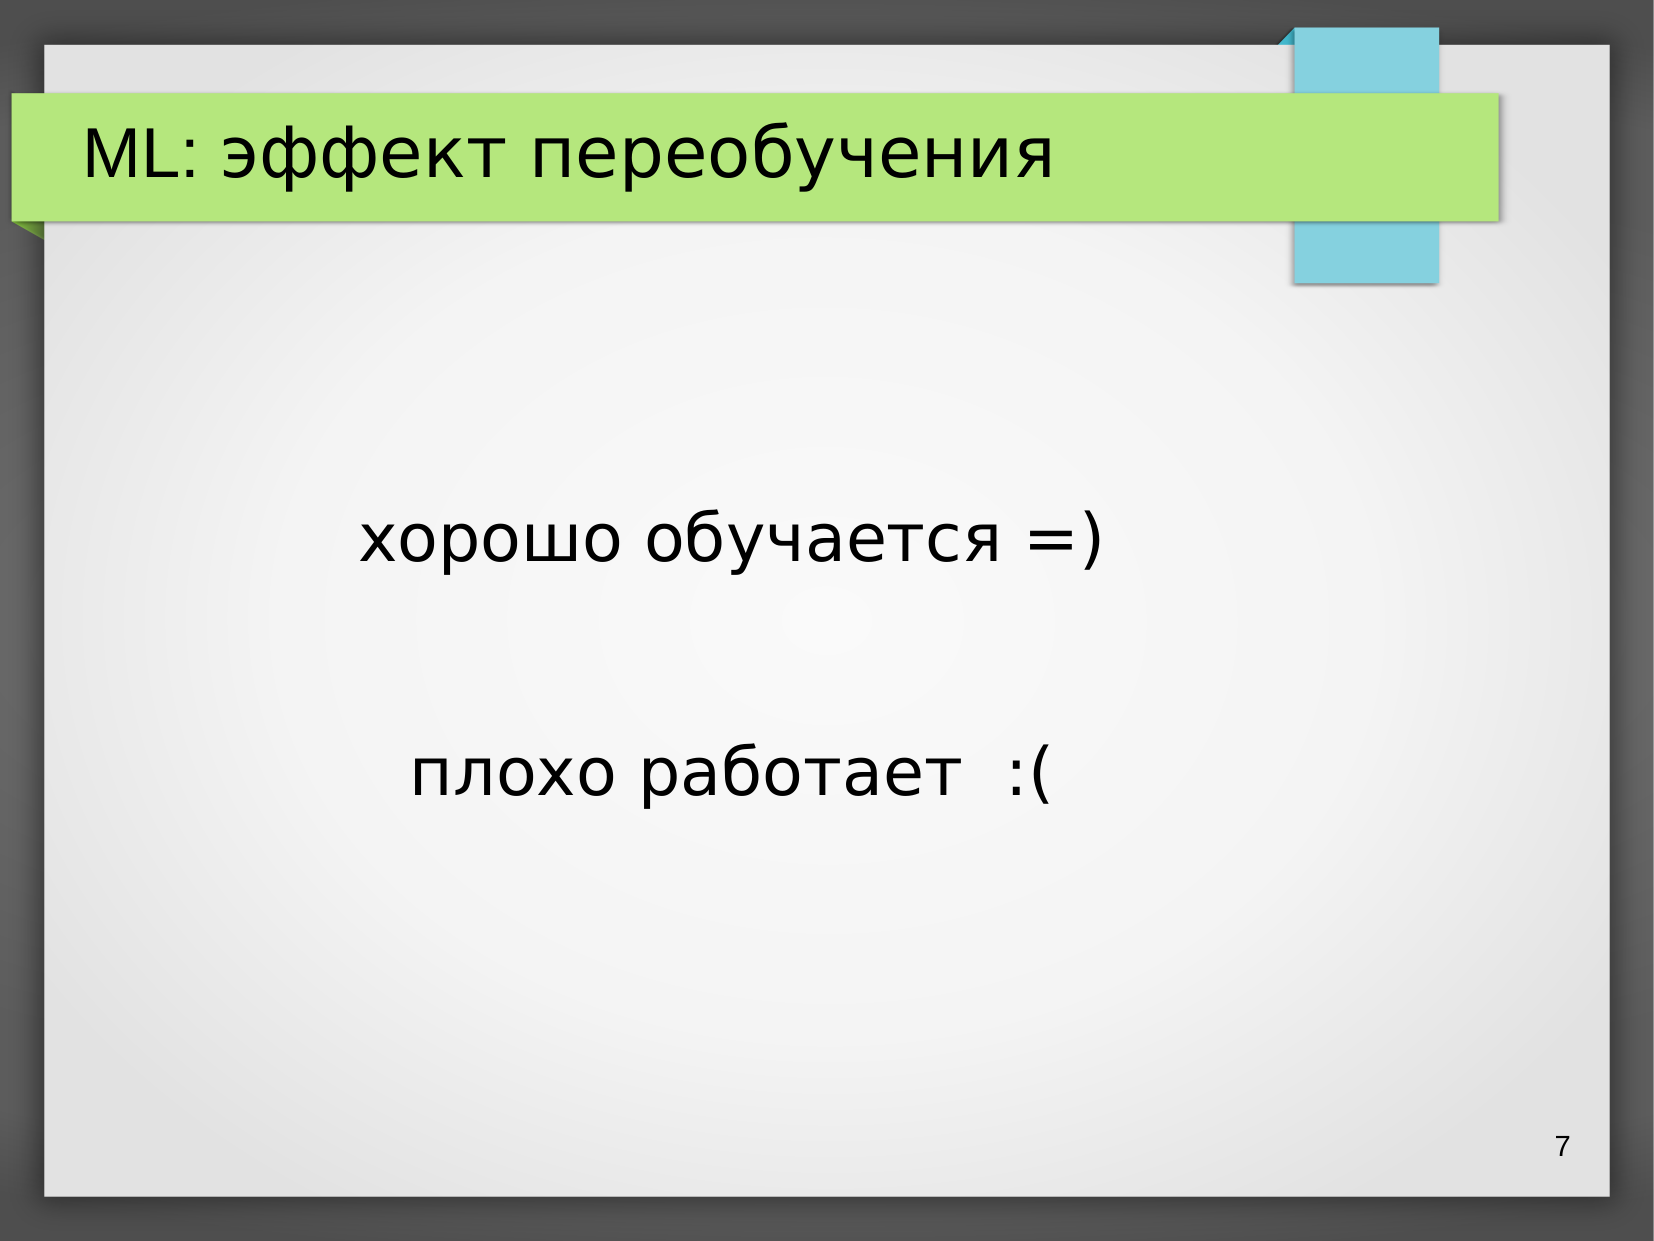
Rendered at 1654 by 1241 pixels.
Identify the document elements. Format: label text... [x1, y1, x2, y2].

picture [0, 0, 1654, 1241]
subtitle хорошо обучается =) плохо работает :( [259, 306, 1205, 1004]
title ML: эффект переобучения [82, 49, 1571, 257]
